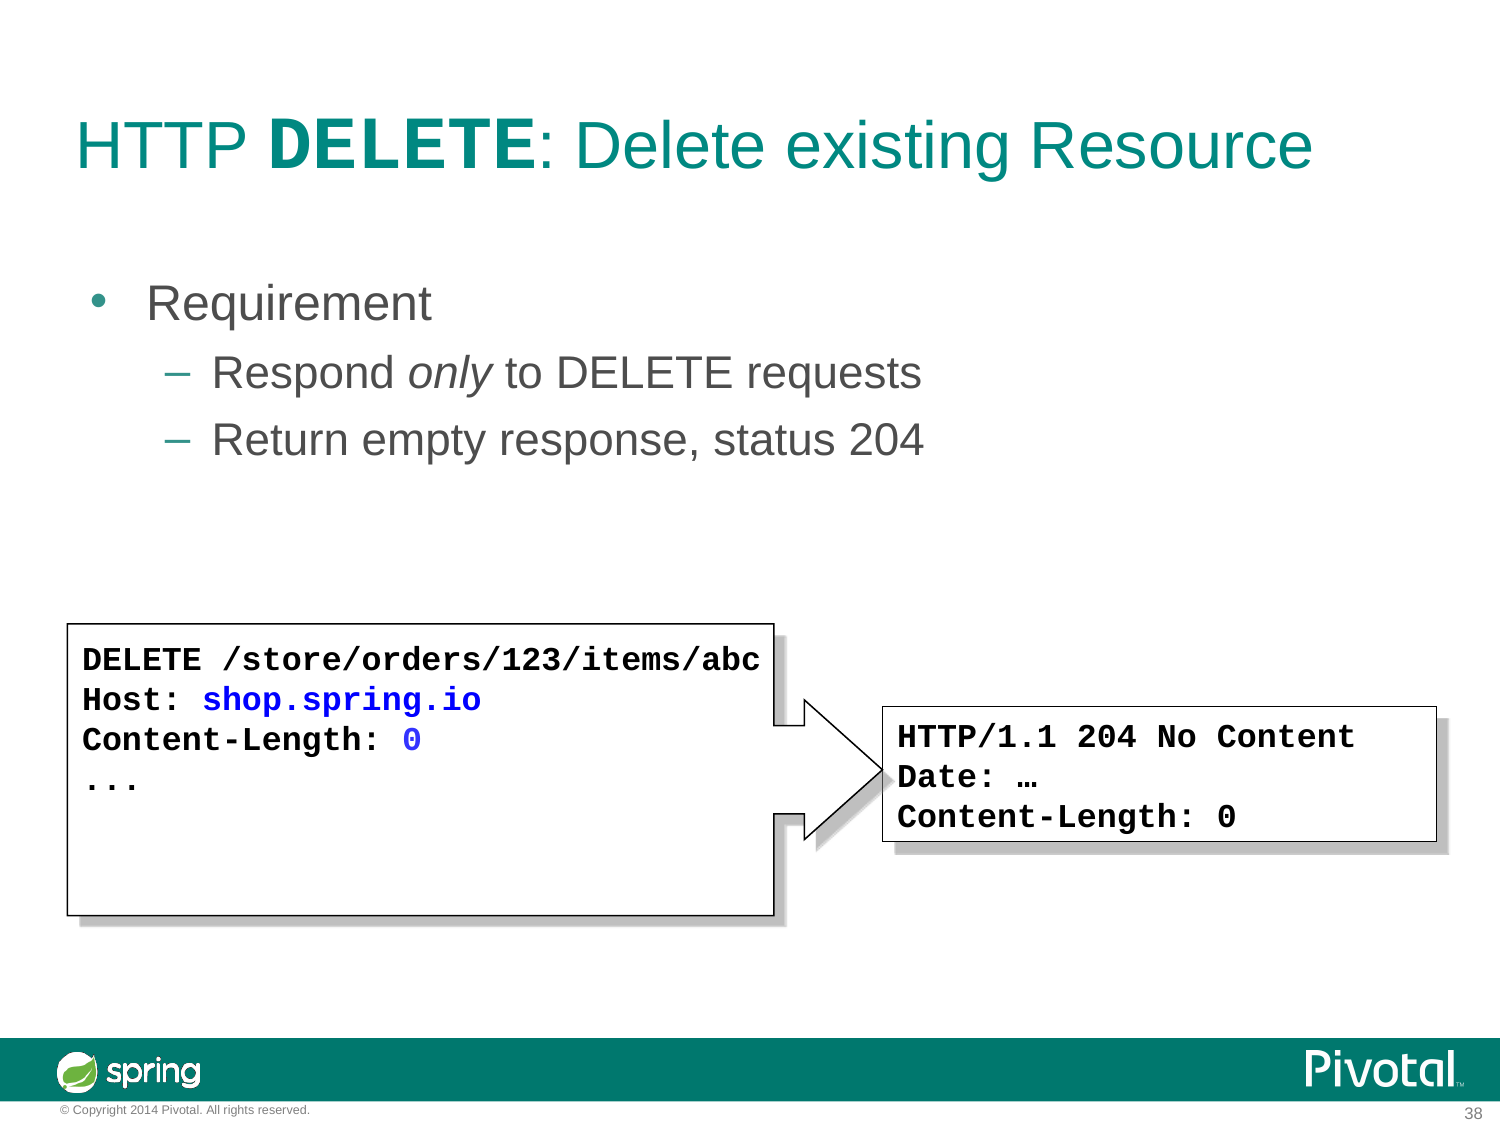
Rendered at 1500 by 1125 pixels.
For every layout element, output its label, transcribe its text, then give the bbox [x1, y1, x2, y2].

picture [1306, 1050, 1464, 1087]
picture [32, 1041, 210, 1103]
text_box DELETE /store/orders/123/items/abc Host: shop.spring.io Content-Length: 0 ... [67, 623, 883, 916]
title HTTP DELETE: Delete existing Resource [75, 45, 1426, 233]
list Requirement Respond only to DELETE requests Return empty response, status 204 [75, 262, 1426, 768]
text_box HTTP/1.1 204 No Content Date: … Content-Length: 0 [882, 706, 1437, 842]
list Requirement Respond only to DELETE requests Return empty response, status 204 [75, 772, 1426, 931]
